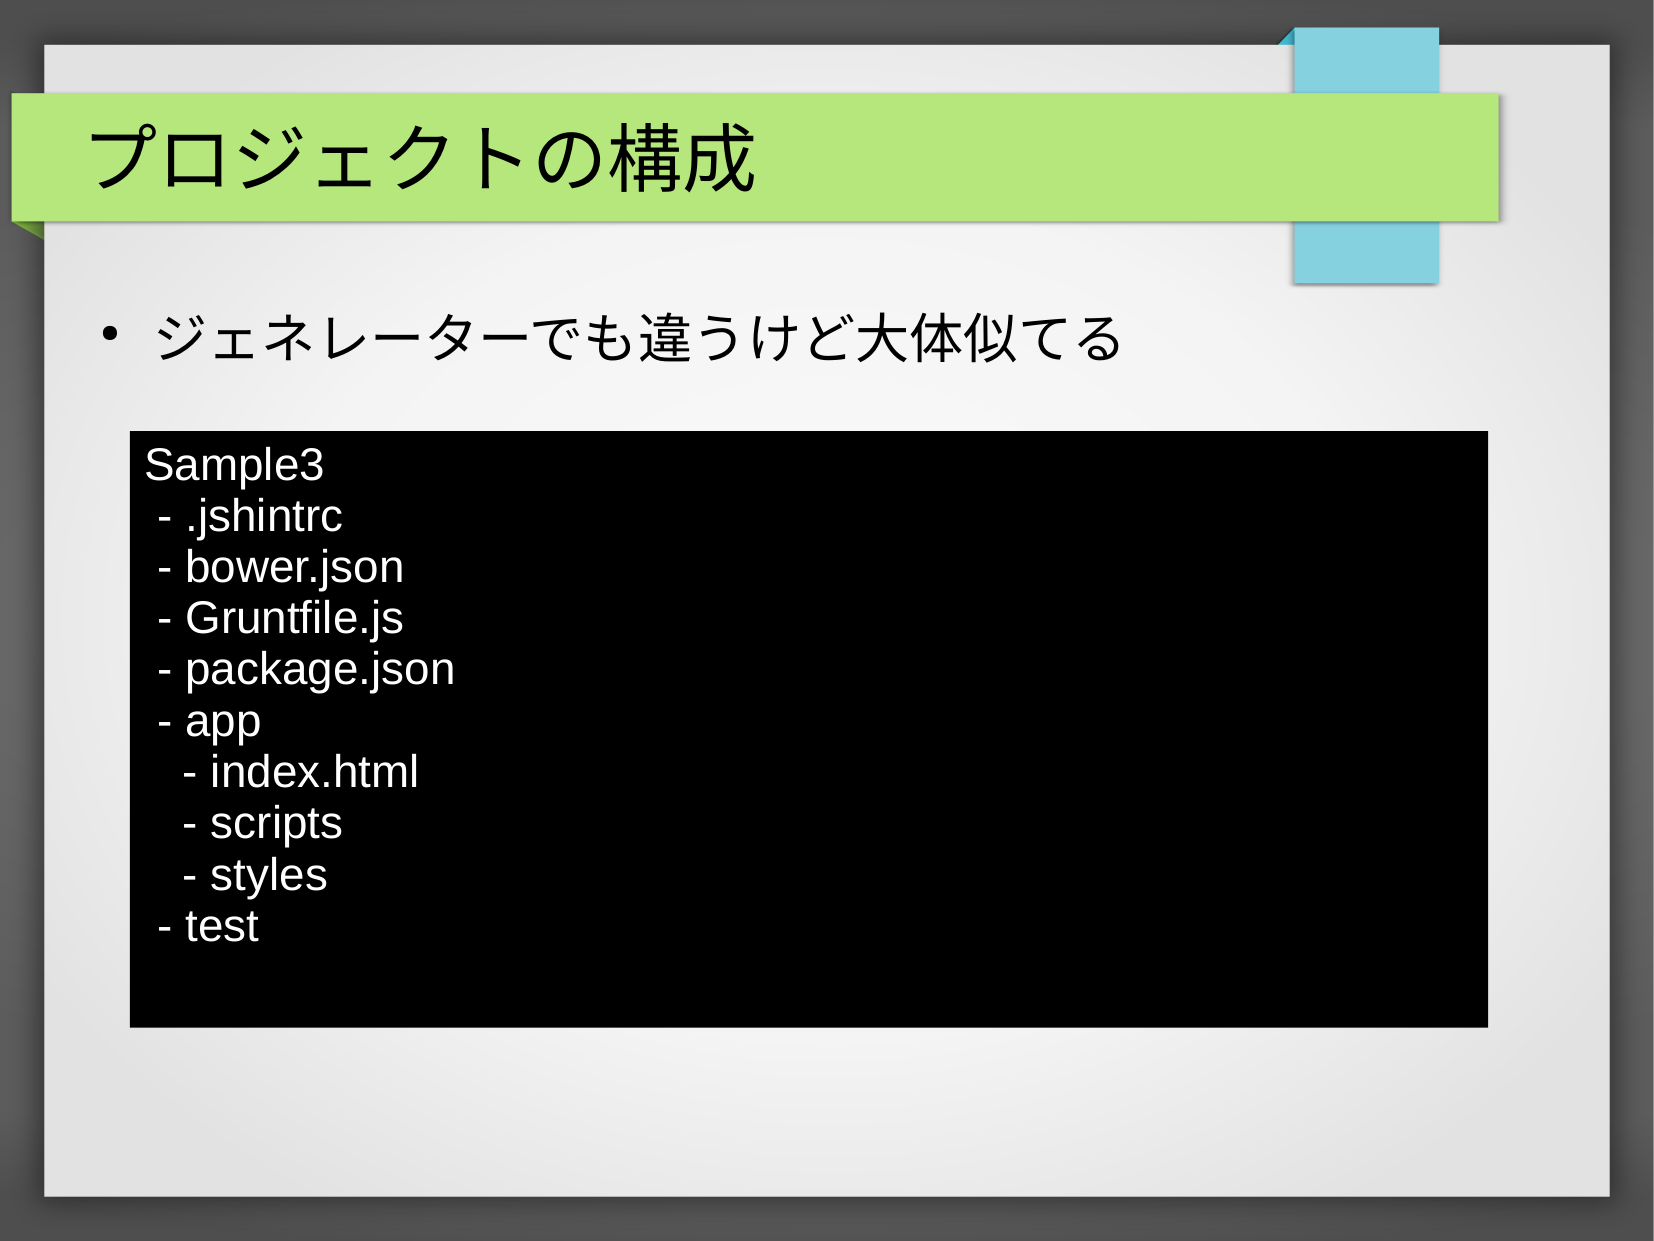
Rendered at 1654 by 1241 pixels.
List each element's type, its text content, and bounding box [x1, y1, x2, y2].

picture [0, 0, 1654, 1241]
list ジェネレーターでも違うけど大体似てる [82, 295, 1571, 1015]
text_box Sample3 - .jshintrc - bower.json - Gruntfile.js - package.json - app - index.html - scripts - styles - test [129, 431, 1489, 1028]
title プロジェクトの構成 [82, 94, 1264, 213]
